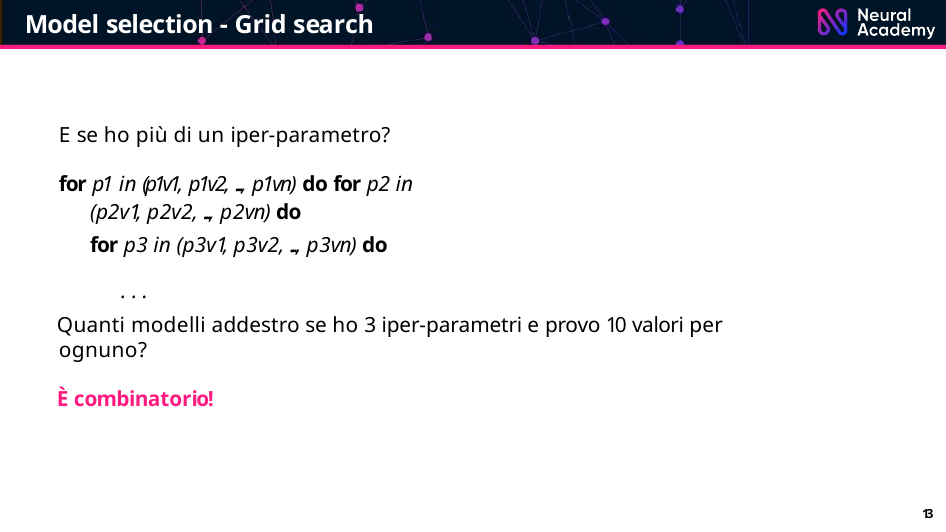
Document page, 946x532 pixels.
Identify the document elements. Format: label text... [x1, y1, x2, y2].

picture [0, 0, 946, 49]
title Model selection - Grid search [22, 6, 407, 98]
text_box E se ho più di un iper-parametro? for p1 in (p1v1, p1v2, ..., p1vn) do for p2 in (p2v1, p2v2, ..., p2vn) do for p3 in (p3v1, p3v2, ..., p3vn) do . . . Quanti modelli addestro se ho 3 iper-parametri e provo 10 valori per ognuno? È combinatorio! [56, 119, 762, 411]
text_box <number> [915, 504, 942, 523]
